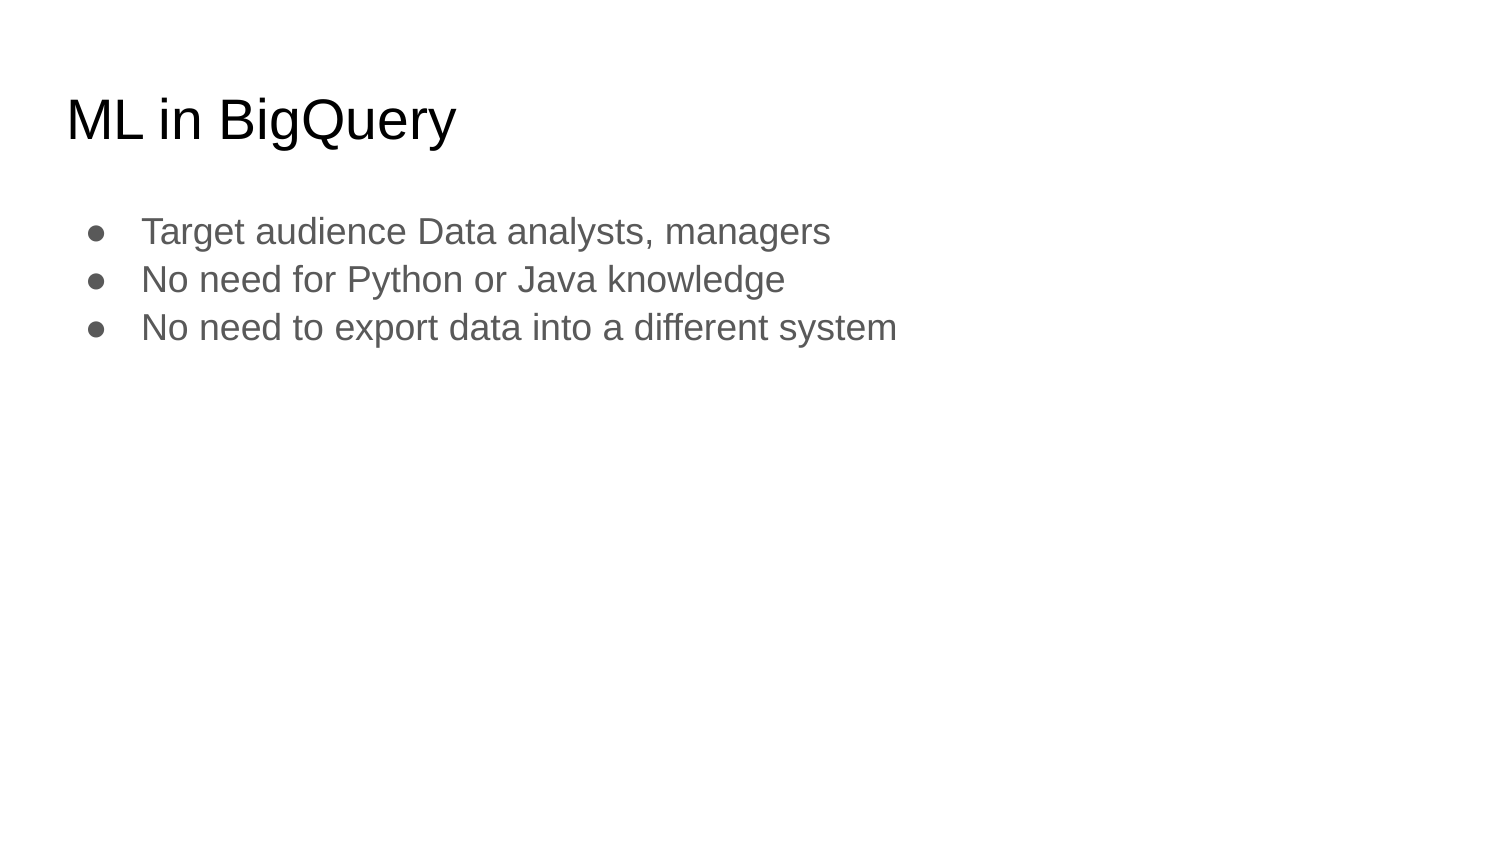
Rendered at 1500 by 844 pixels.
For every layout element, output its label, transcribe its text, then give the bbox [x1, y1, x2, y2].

list Target audience Data analysts, managers No need for Python or Java knowledge No need to export data into a different system [51, 189, 1449, 750]
title ML in BigQuery [51, 72, 1449, 167]
